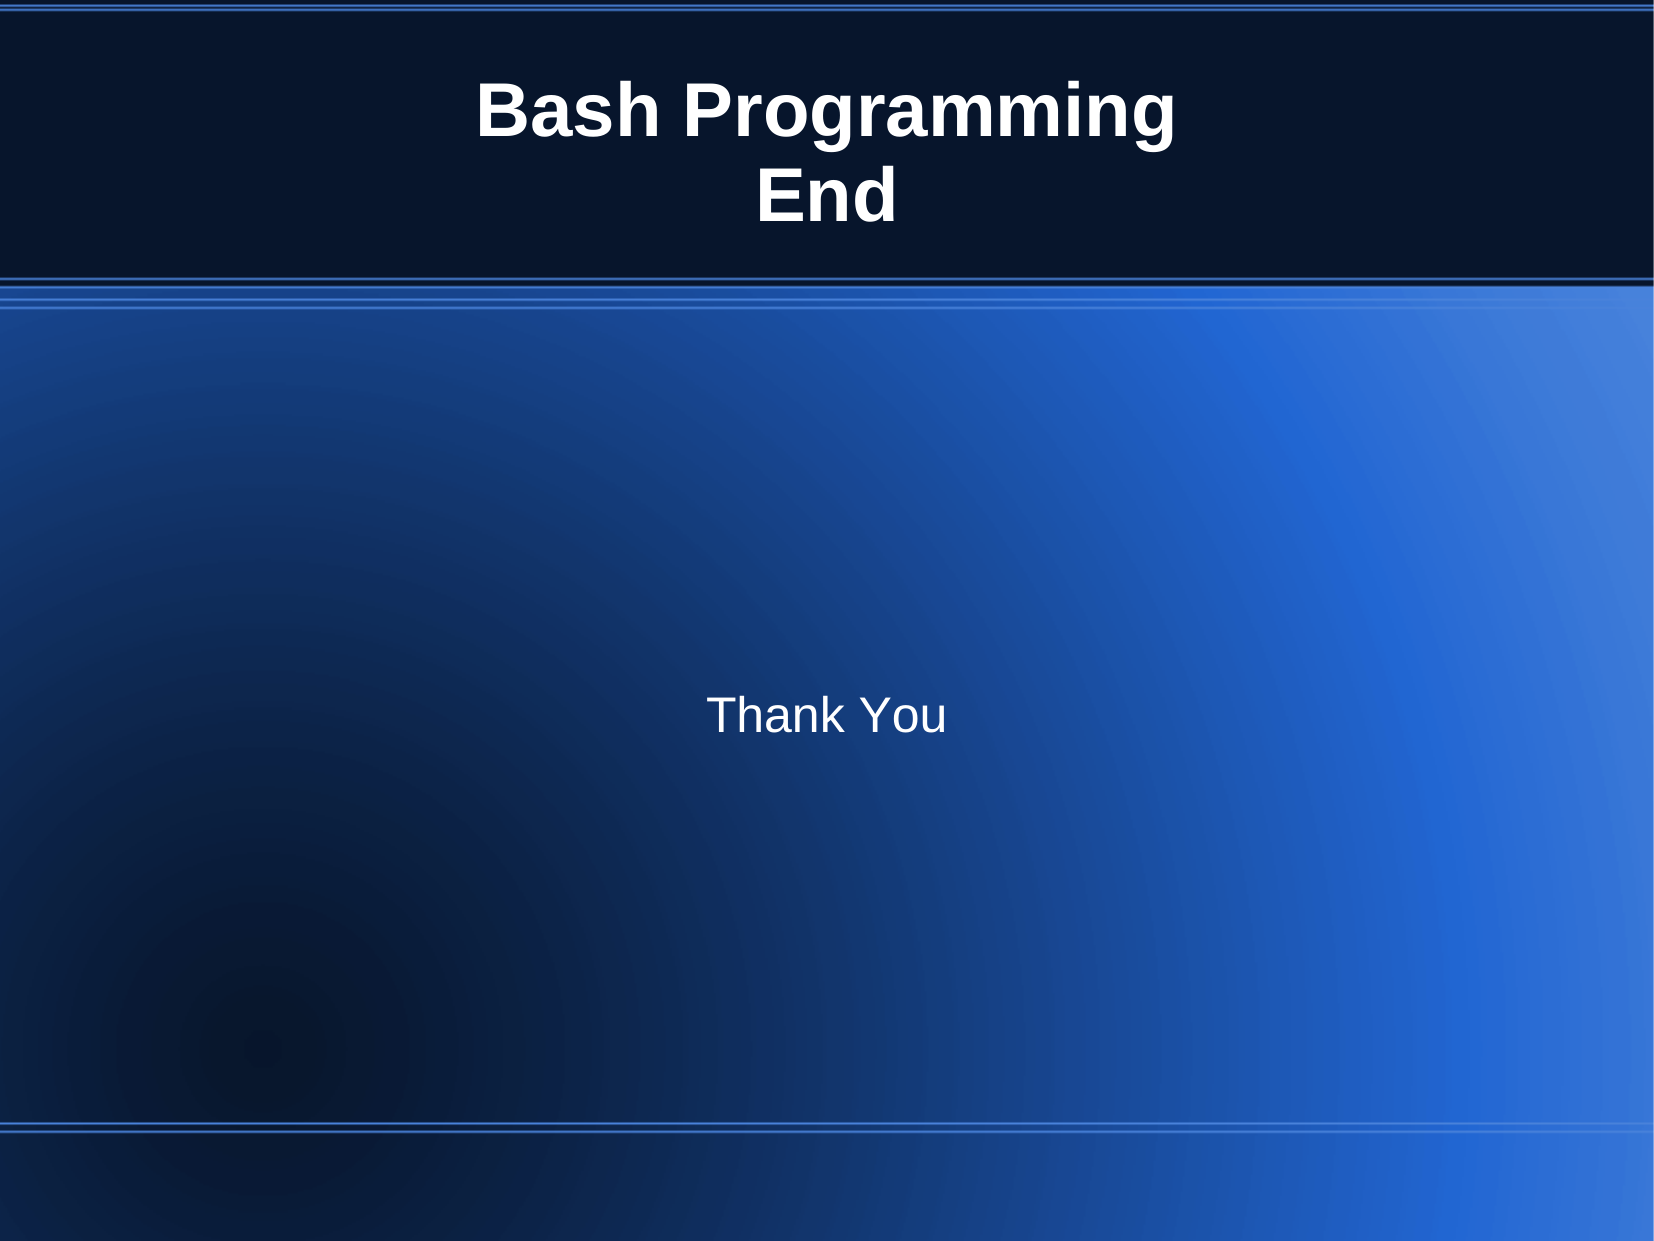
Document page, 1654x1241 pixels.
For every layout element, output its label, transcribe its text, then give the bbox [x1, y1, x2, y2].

subtitle Thank You [82, 355, 1571, 1075]
picture [0, 0, 1654, 1241]
title Bash Programming End [82, 49, 1571, 257]
